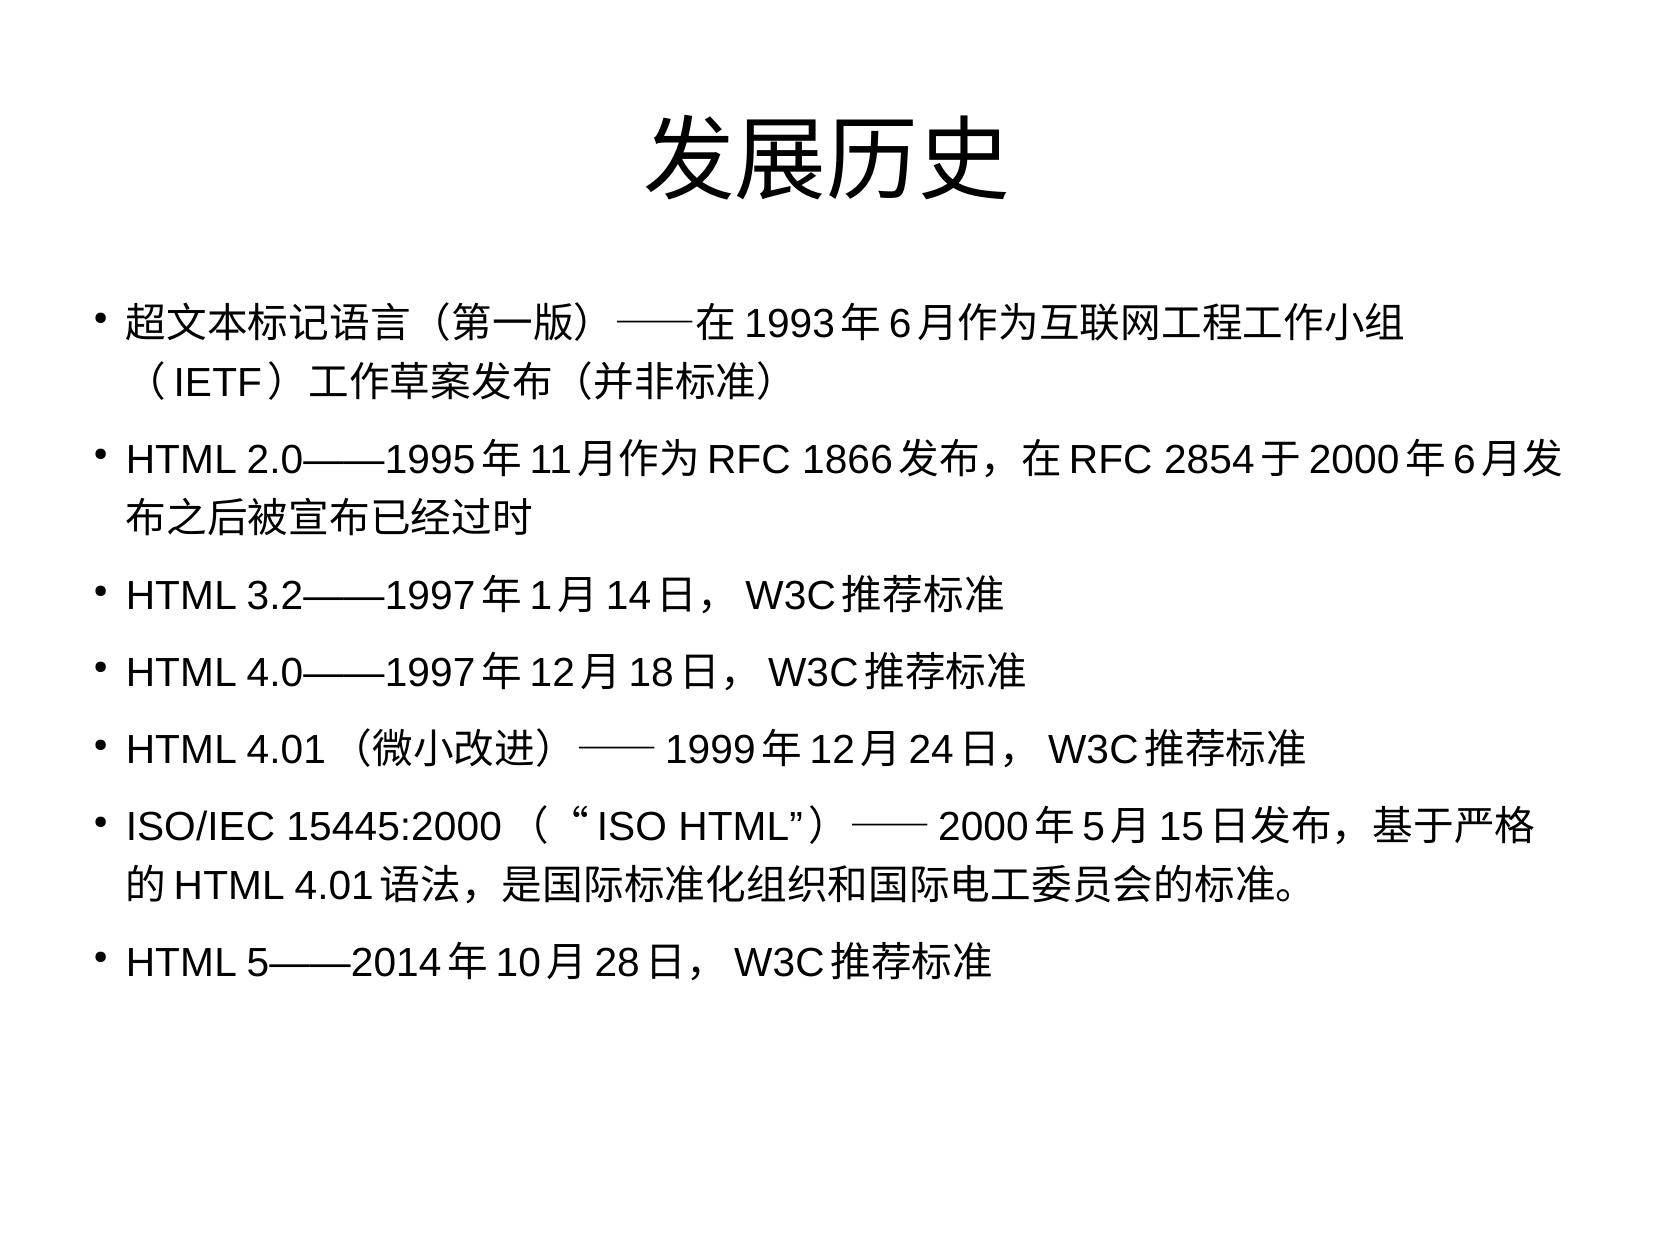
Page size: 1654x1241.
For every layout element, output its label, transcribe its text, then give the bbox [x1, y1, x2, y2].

list 超文本标记语言（第一版）——在1993年6月作为互联网工程工作小组（IETF）工作草案发布（并非标准） HTML 2.0——1995年11月作为RFC 1866发布，在RFC 2854于2000年6月发布之后被宣布已经过时 HTML 3.2——1997年1月14日，W3C推荐标准 HTML 4.0——1997年12月18日，W3C推荐标准 HTML 4.01（微小改进）——1999年12月24日，W3C推荐标准 ISO/IEC 15445:2000（“ISO HTML”）——2000年5月15日发布，基于严格的HTML 4.01语法，是国际标准化组织和国际电工委员会的标准。 HTML 5——2014年10月28日，W3C推荐标准 [82, 290, 1571, 1010]
title 发展历史 [82, 49, 1571, 257]
